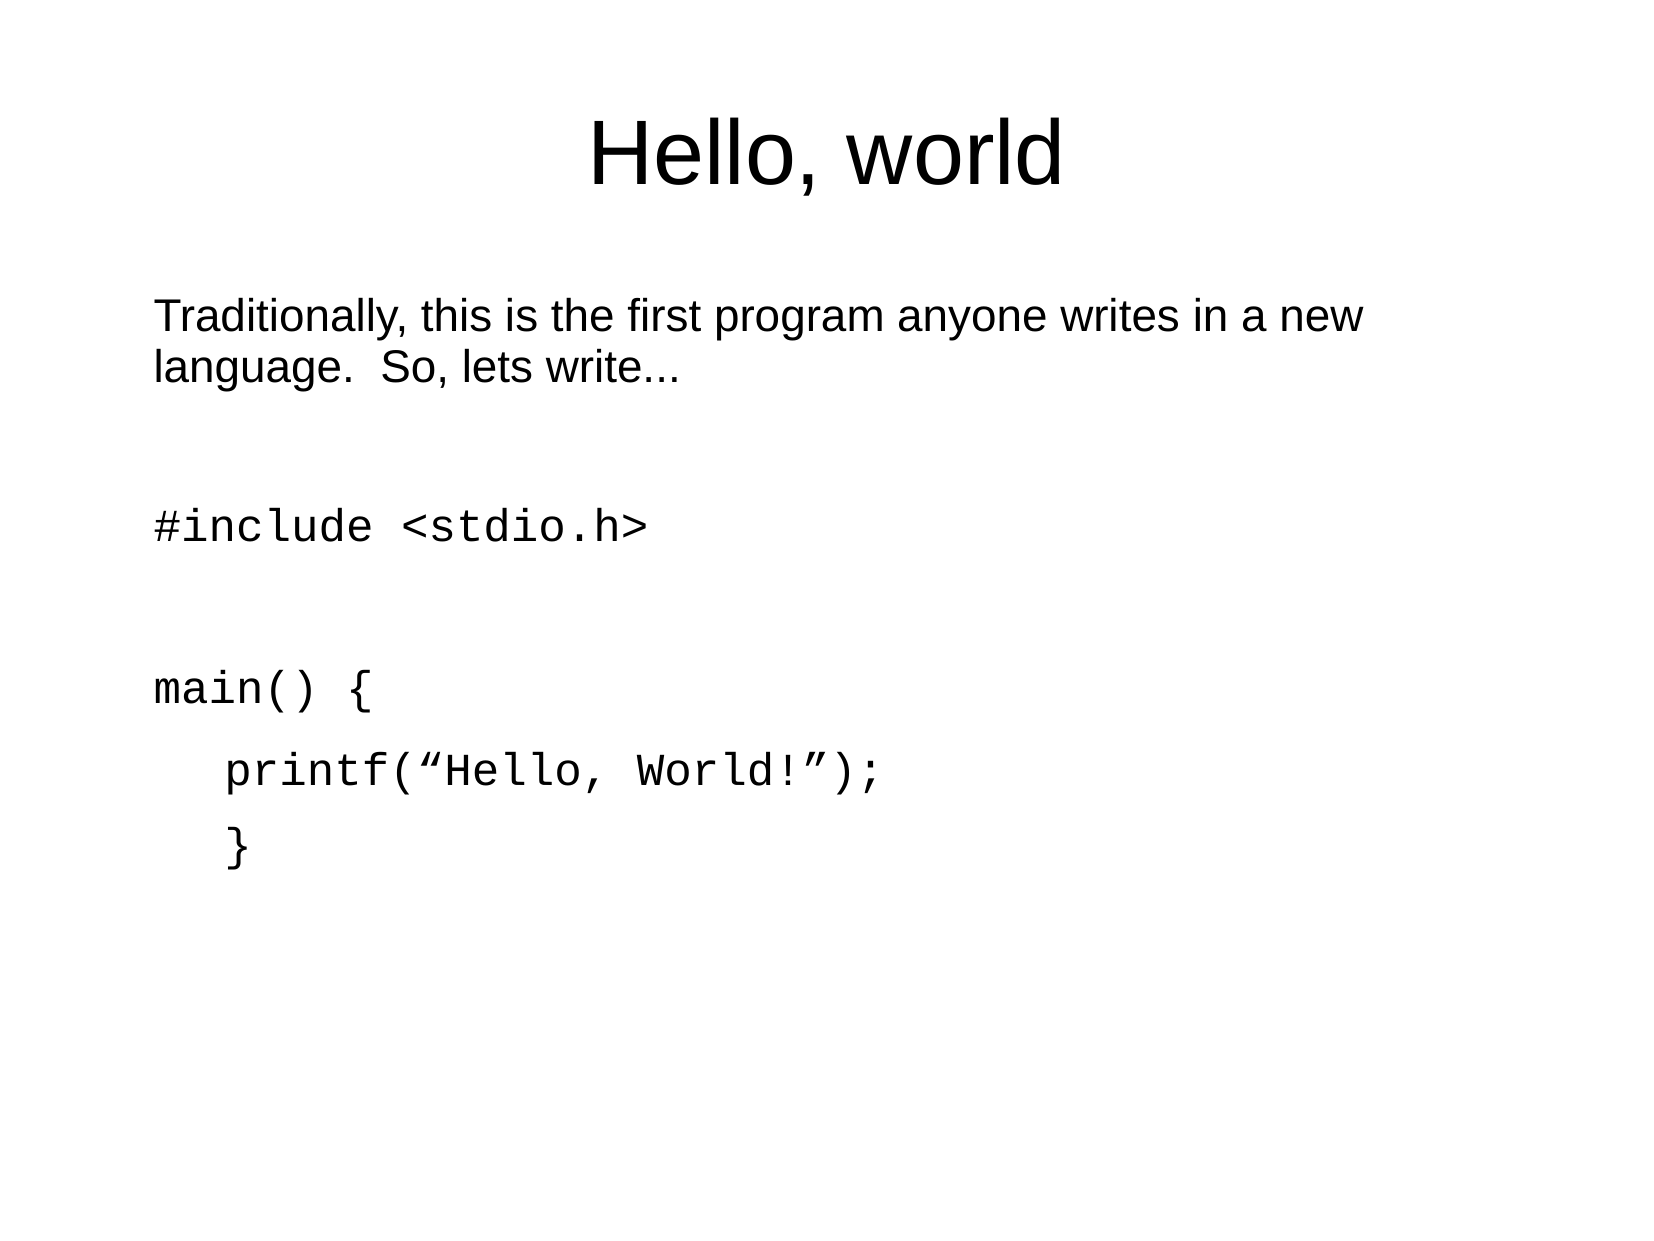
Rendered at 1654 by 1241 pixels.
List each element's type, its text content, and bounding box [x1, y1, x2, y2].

title Hello, world [82, 49, 1571, 257]
list Traditionally, this is the first program anyone writes in a new language. So, lets write... #include <stdio.h> main() { printf(“Hello, World!”); } [82, 290, 1538, 1010]
